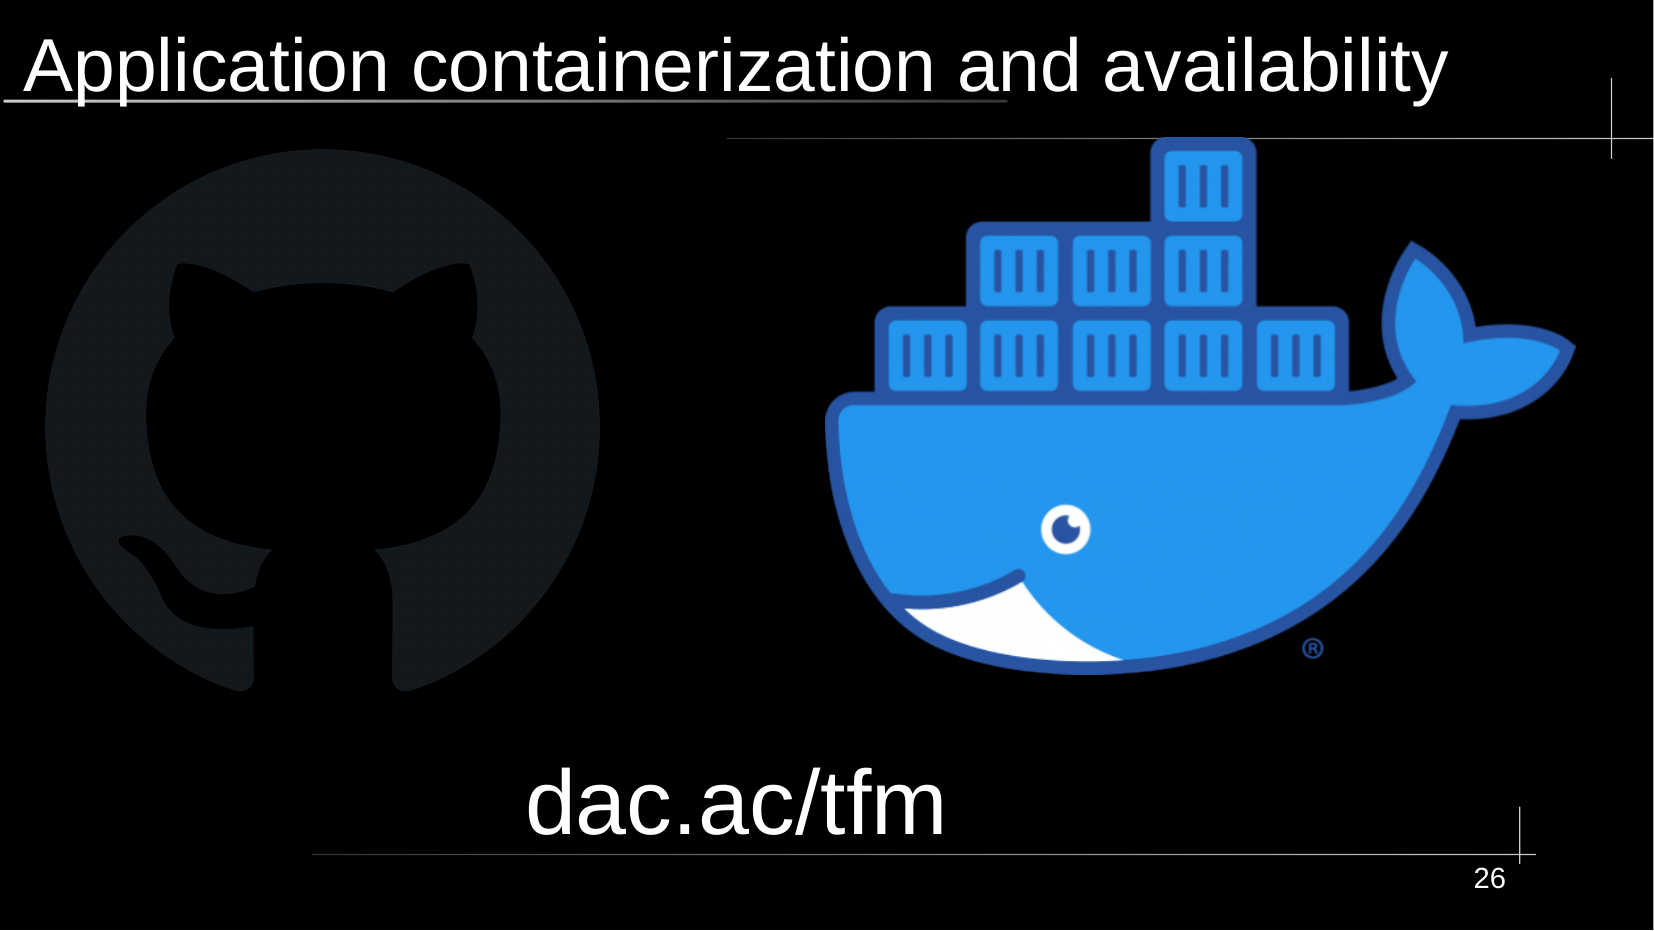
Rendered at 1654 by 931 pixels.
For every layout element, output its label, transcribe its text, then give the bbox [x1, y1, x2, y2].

title Application containerization and availability [23, 11, 1589, 119]
title dac.ac/tfm [525, 700, 1051, 906]
picture [45, 149, 601, 705]
picture [825, 137, 1576, 676]
